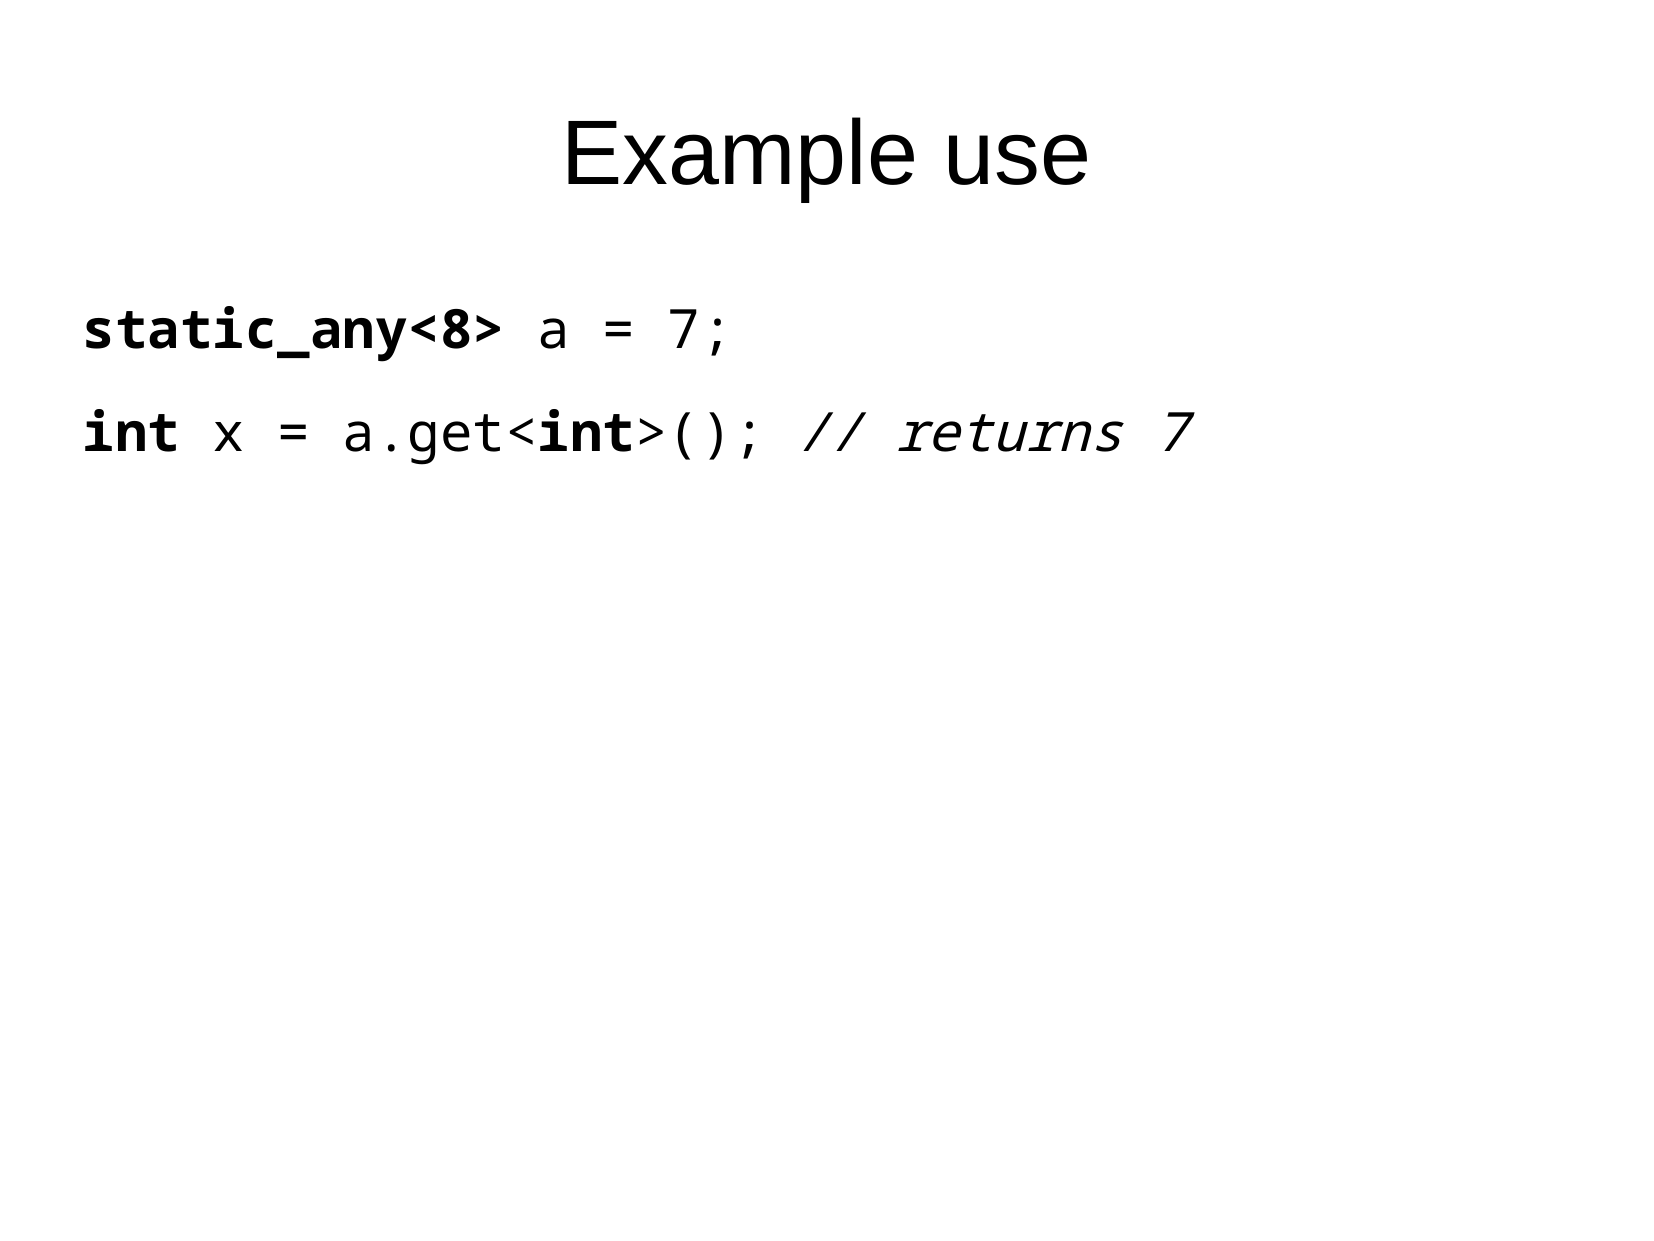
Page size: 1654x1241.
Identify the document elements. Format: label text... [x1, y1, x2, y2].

list static_any<8> a = 7; int x = a.get<int>(); // returns 7 [82, 290, 1571, 1010]
title Example use [82, 49, 1571, 257]
